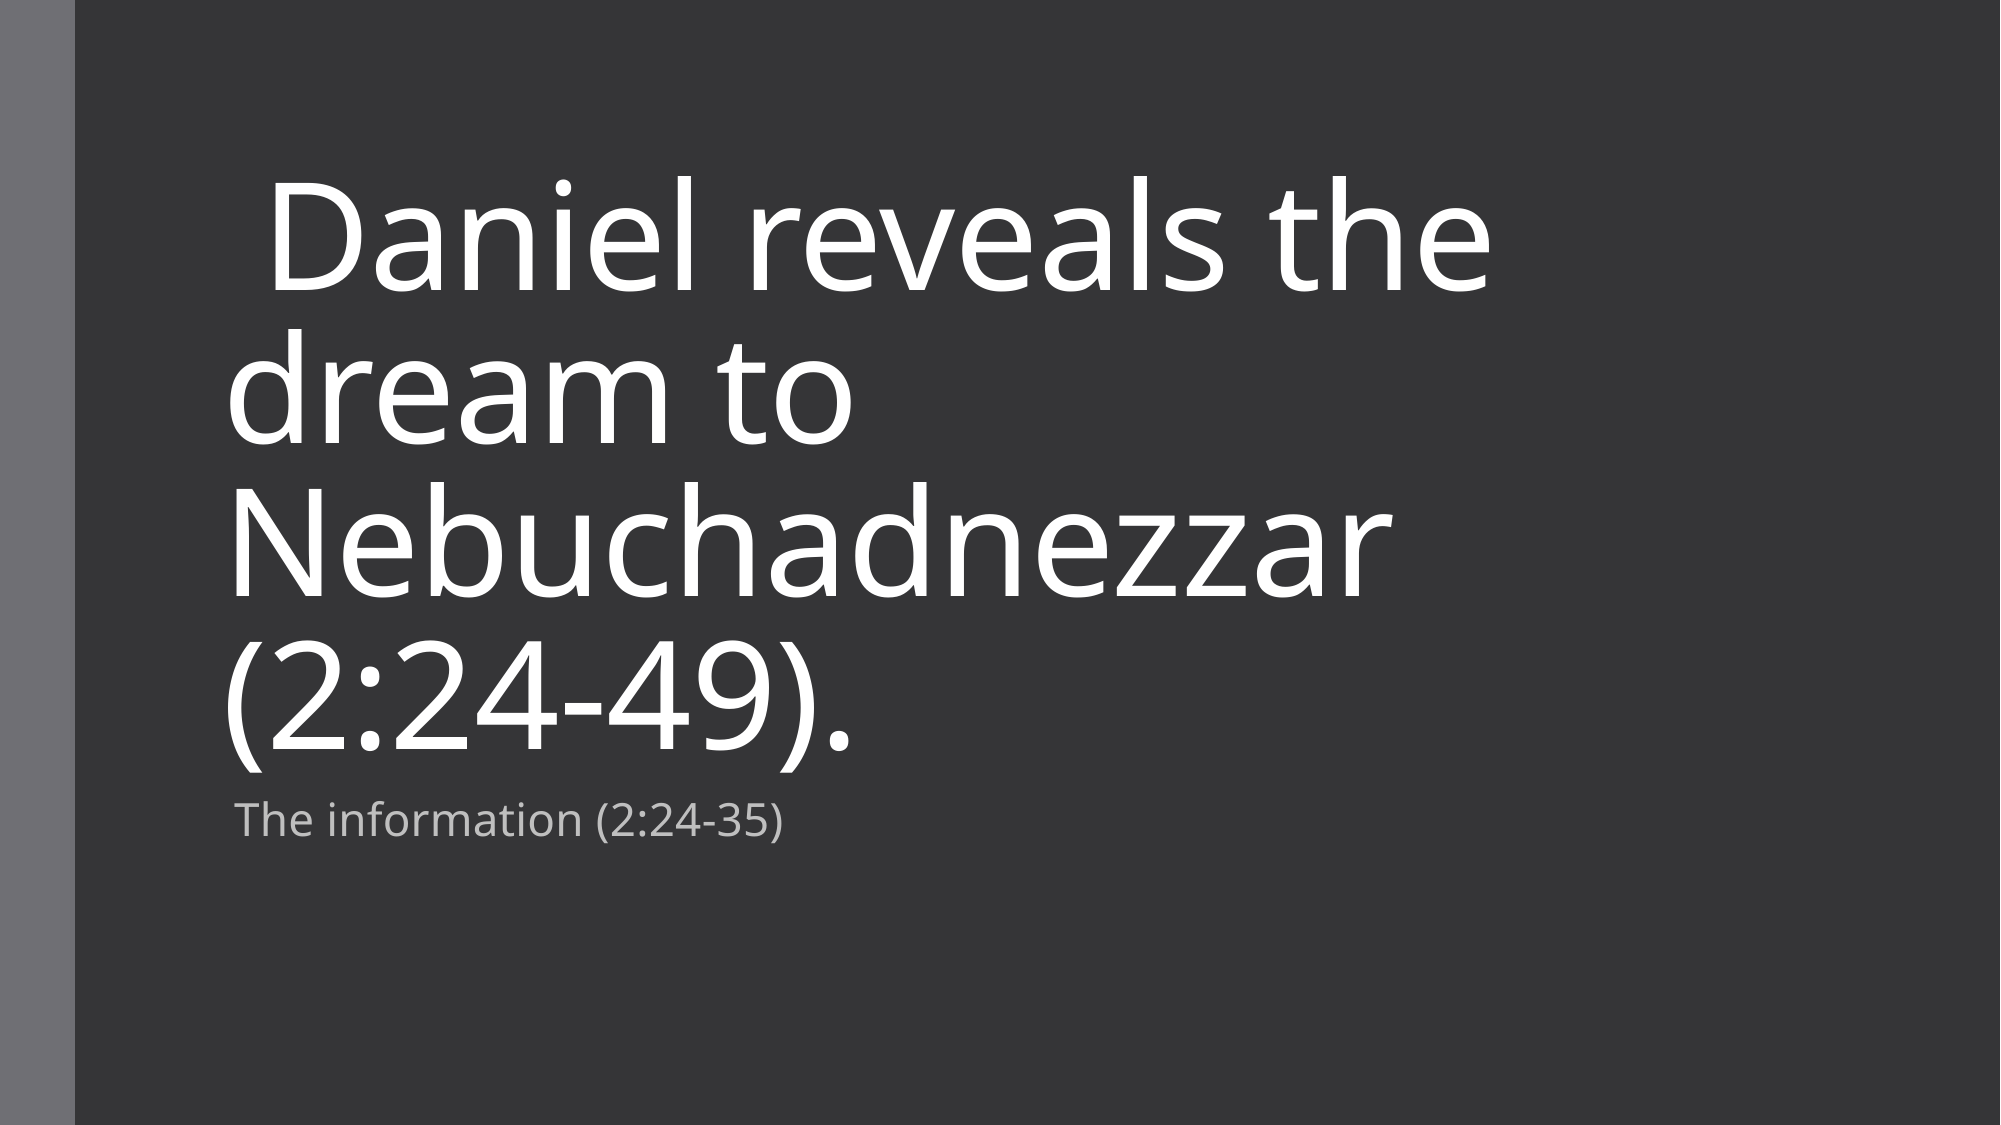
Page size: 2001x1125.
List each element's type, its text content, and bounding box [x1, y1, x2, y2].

subtitle The information (2:24-35) [206, 787, 1752, 1066]
title Daniel reveals the dream to Nebuchadnezzar (2:24-49). [206, 124, 1752, 787]
